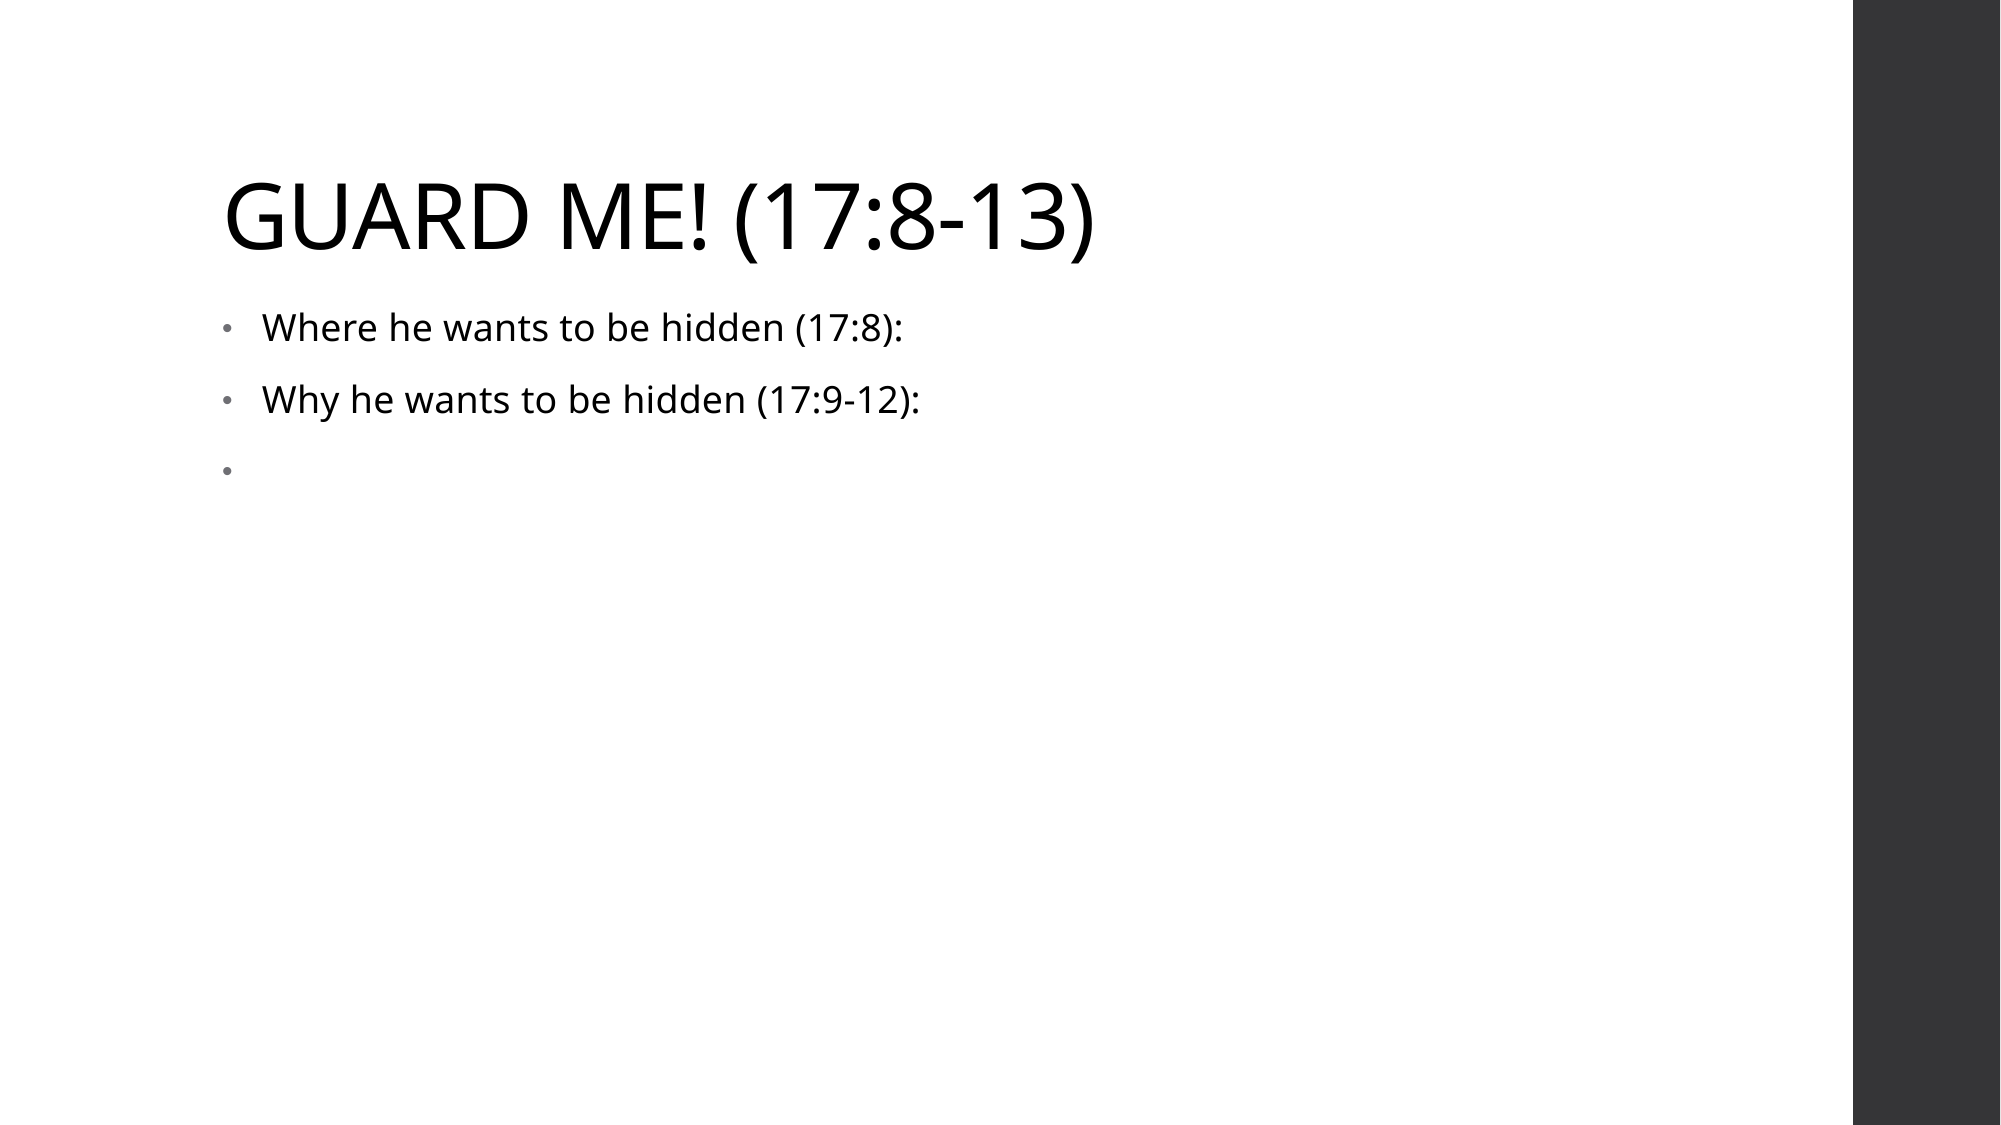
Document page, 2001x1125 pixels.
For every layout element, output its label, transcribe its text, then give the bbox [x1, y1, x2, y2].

title GUARD ME! (17:8-13) [206, 60, 1797, 278]
list Where he wants to be hidden (17:8): Why he wants to be hidden (17:9-12): [206, 299, 1617, 1014]
